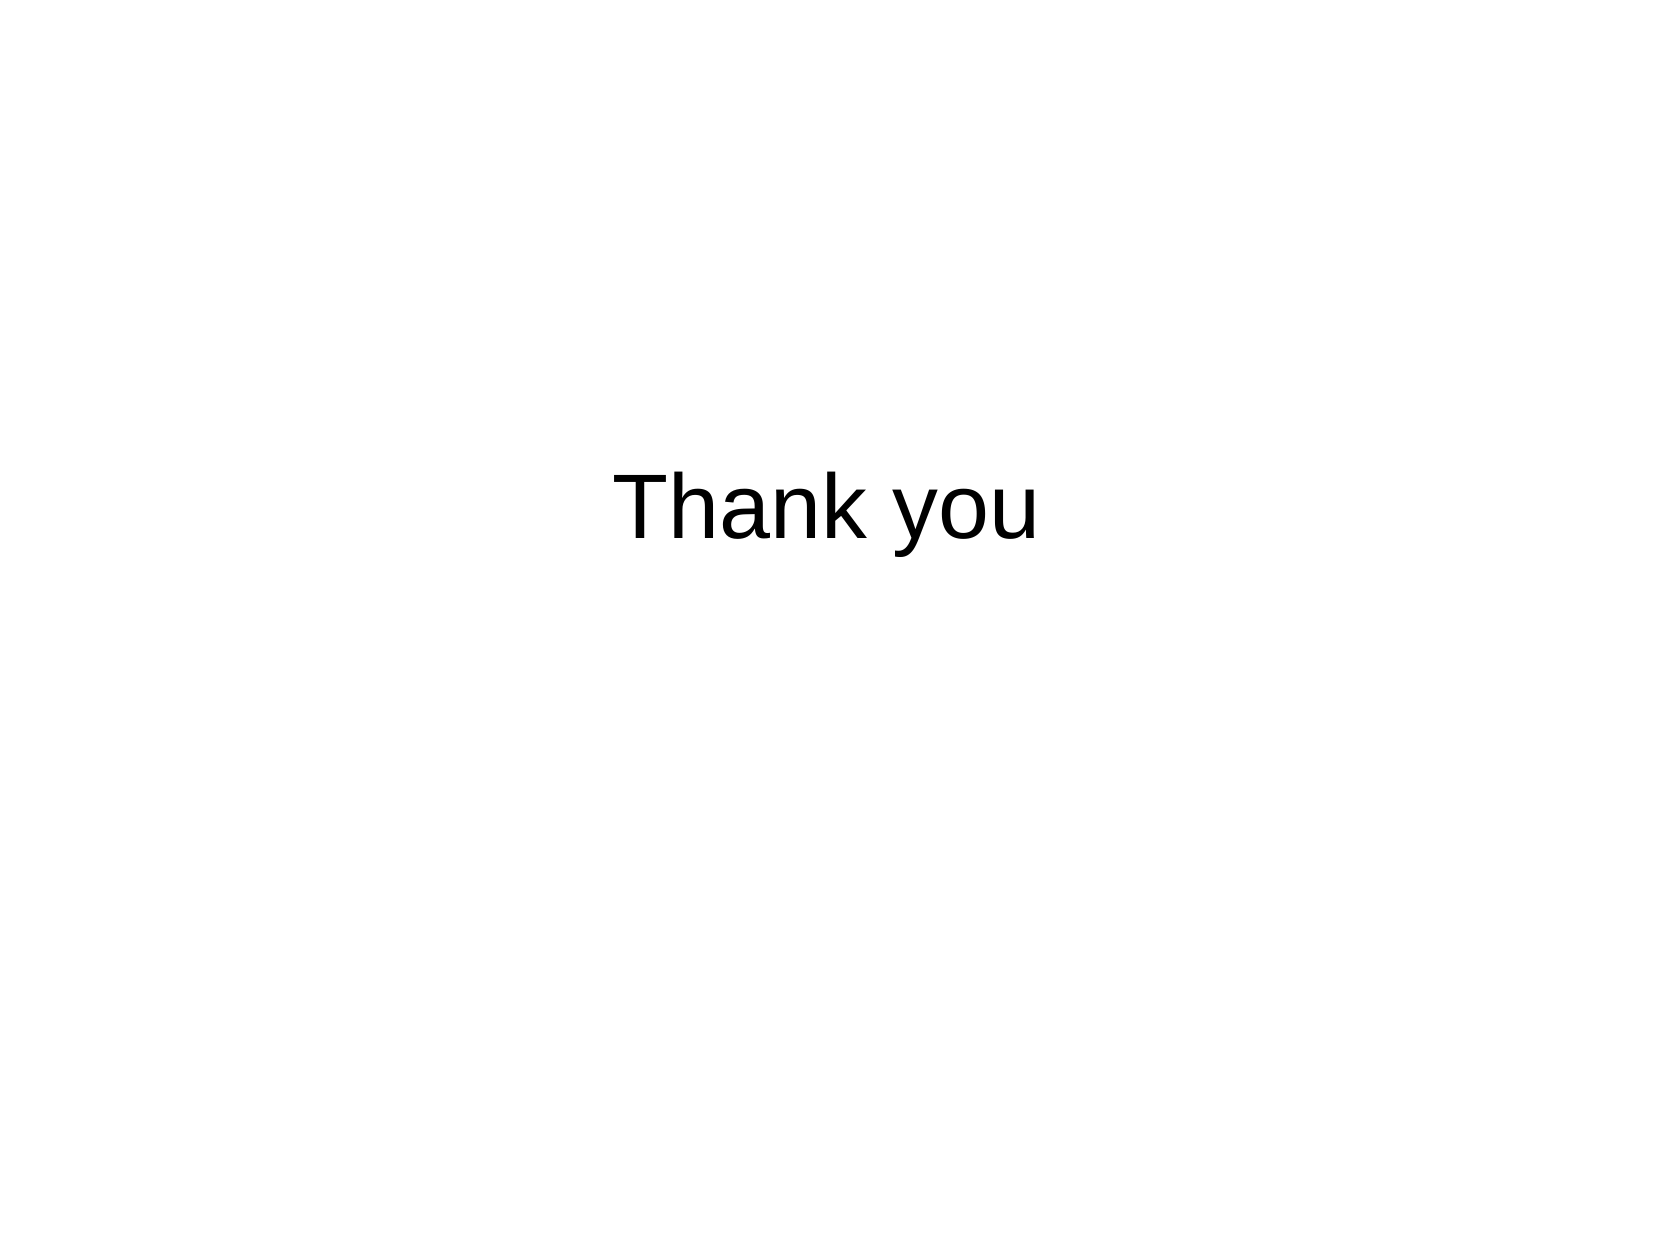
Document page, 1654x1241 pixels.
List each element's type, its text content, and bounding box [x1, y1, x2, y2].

title Thank you [82, 403, 1571, 611]
